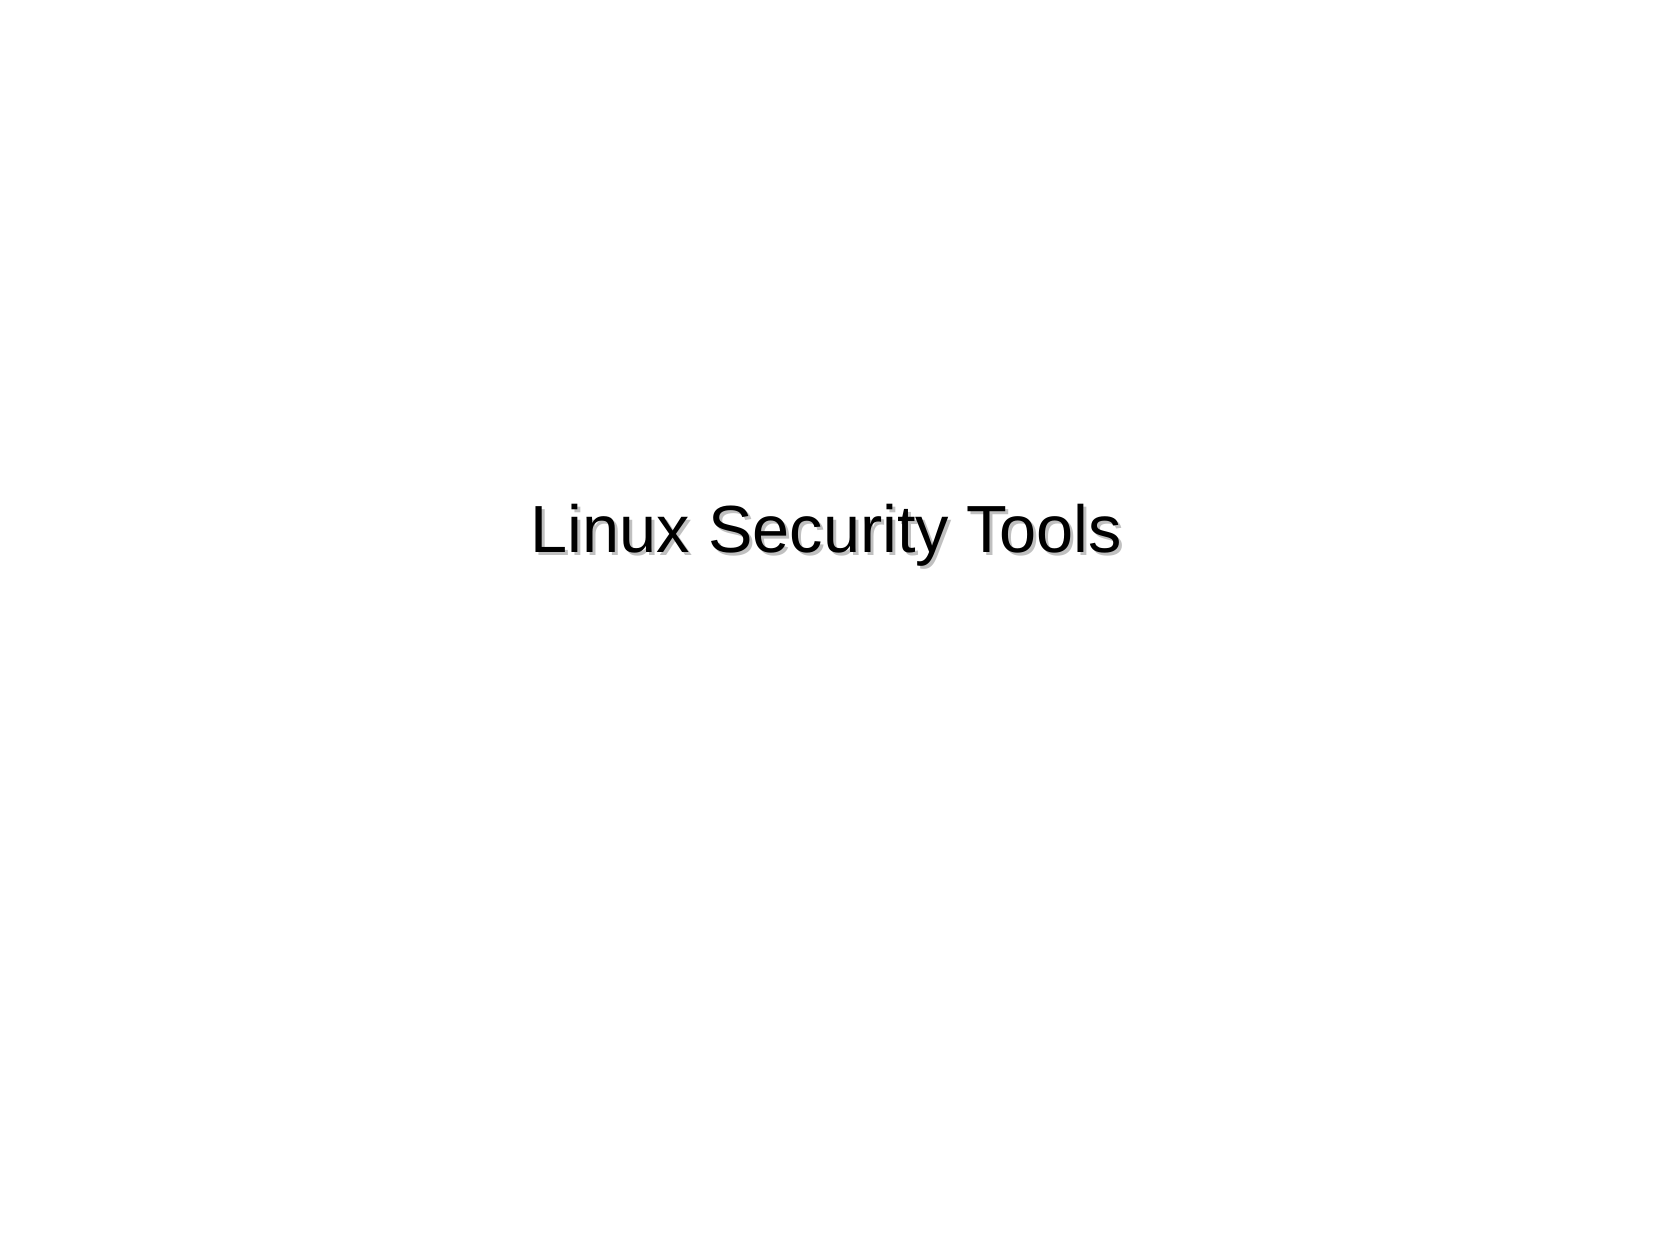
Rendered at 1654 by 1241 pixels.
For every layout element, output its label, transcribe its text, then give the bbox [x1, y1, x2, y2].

subtitle Linux Security Tools [82, 49, 1571, 1010]
